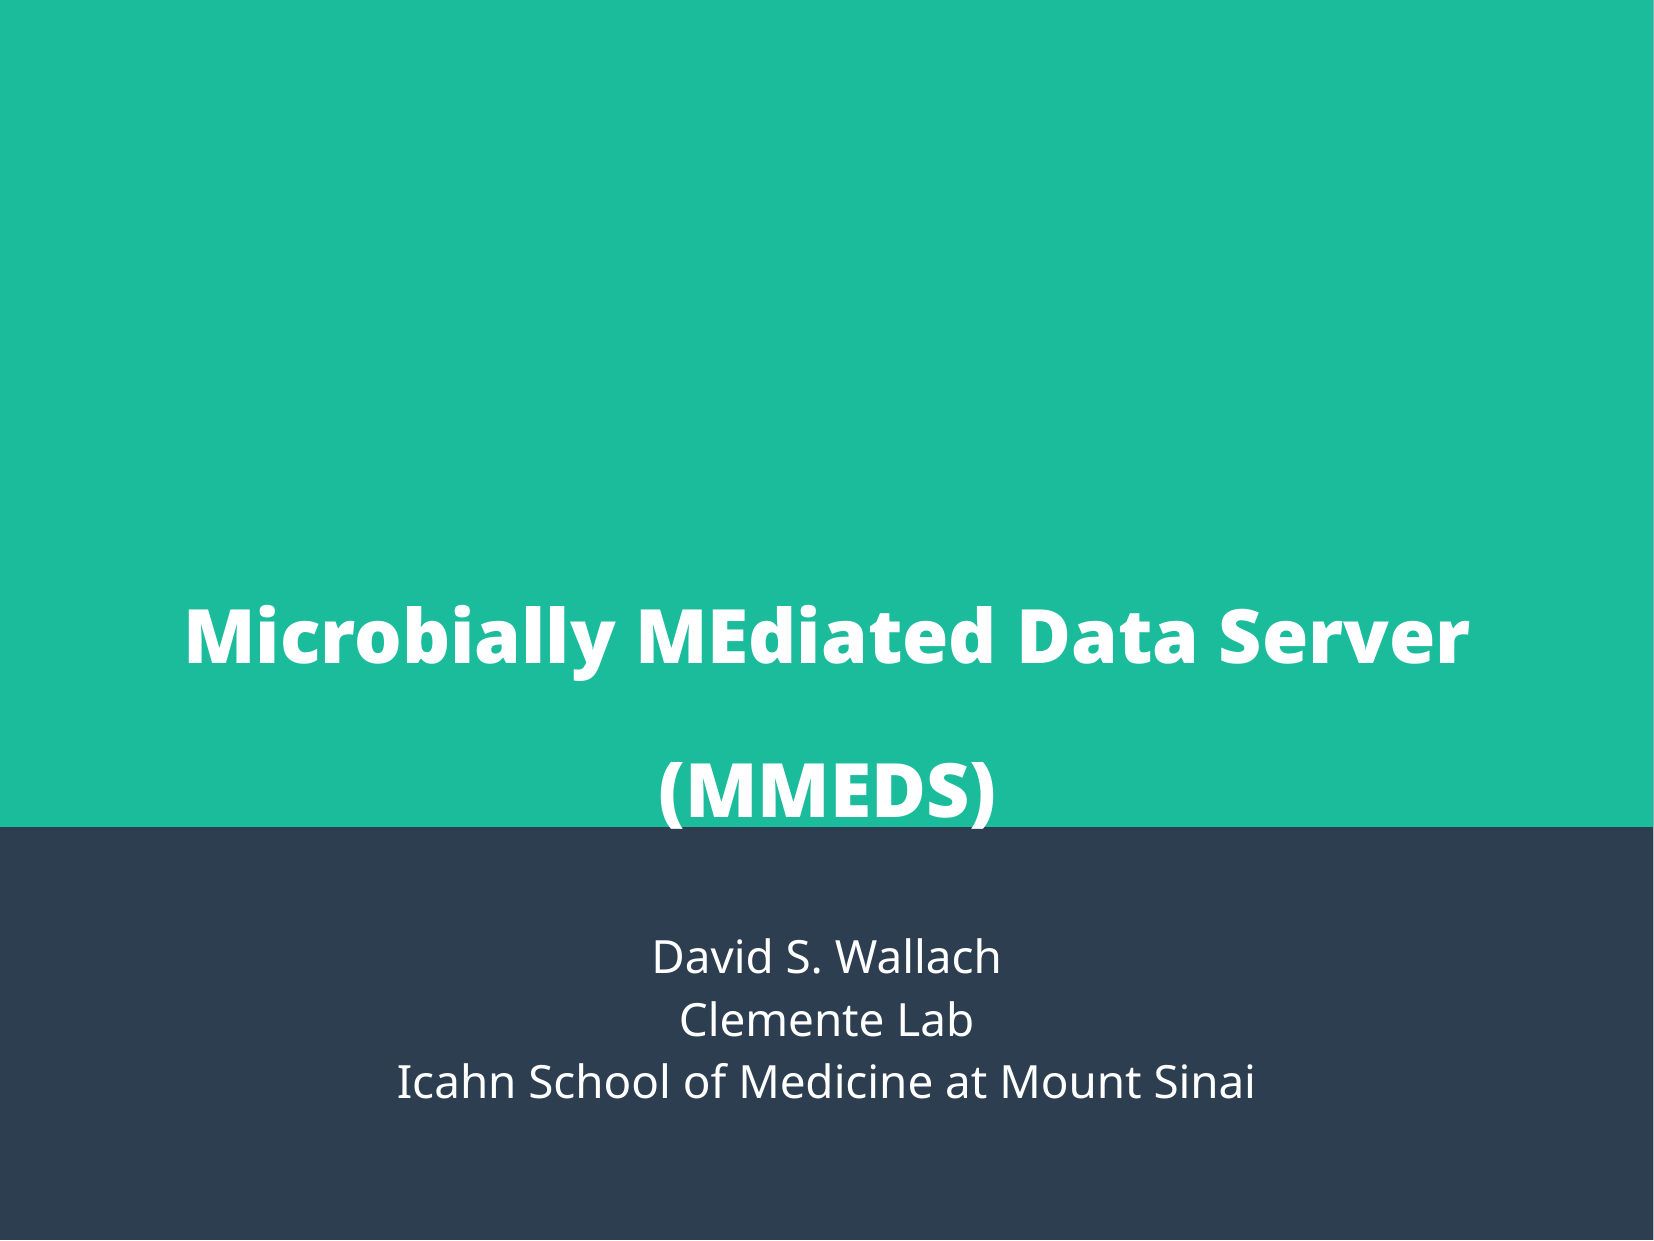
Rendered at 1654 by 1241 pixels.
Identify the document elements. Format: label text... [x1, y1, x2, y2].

title Microbially MEdiated Data Server (MMEDS) [60, 555, 1596, 817]
subtitle David S. Wallach Clemente Lab Icahn School of Medicine at Mount Sinai [59, 856, 1595, 1182]
